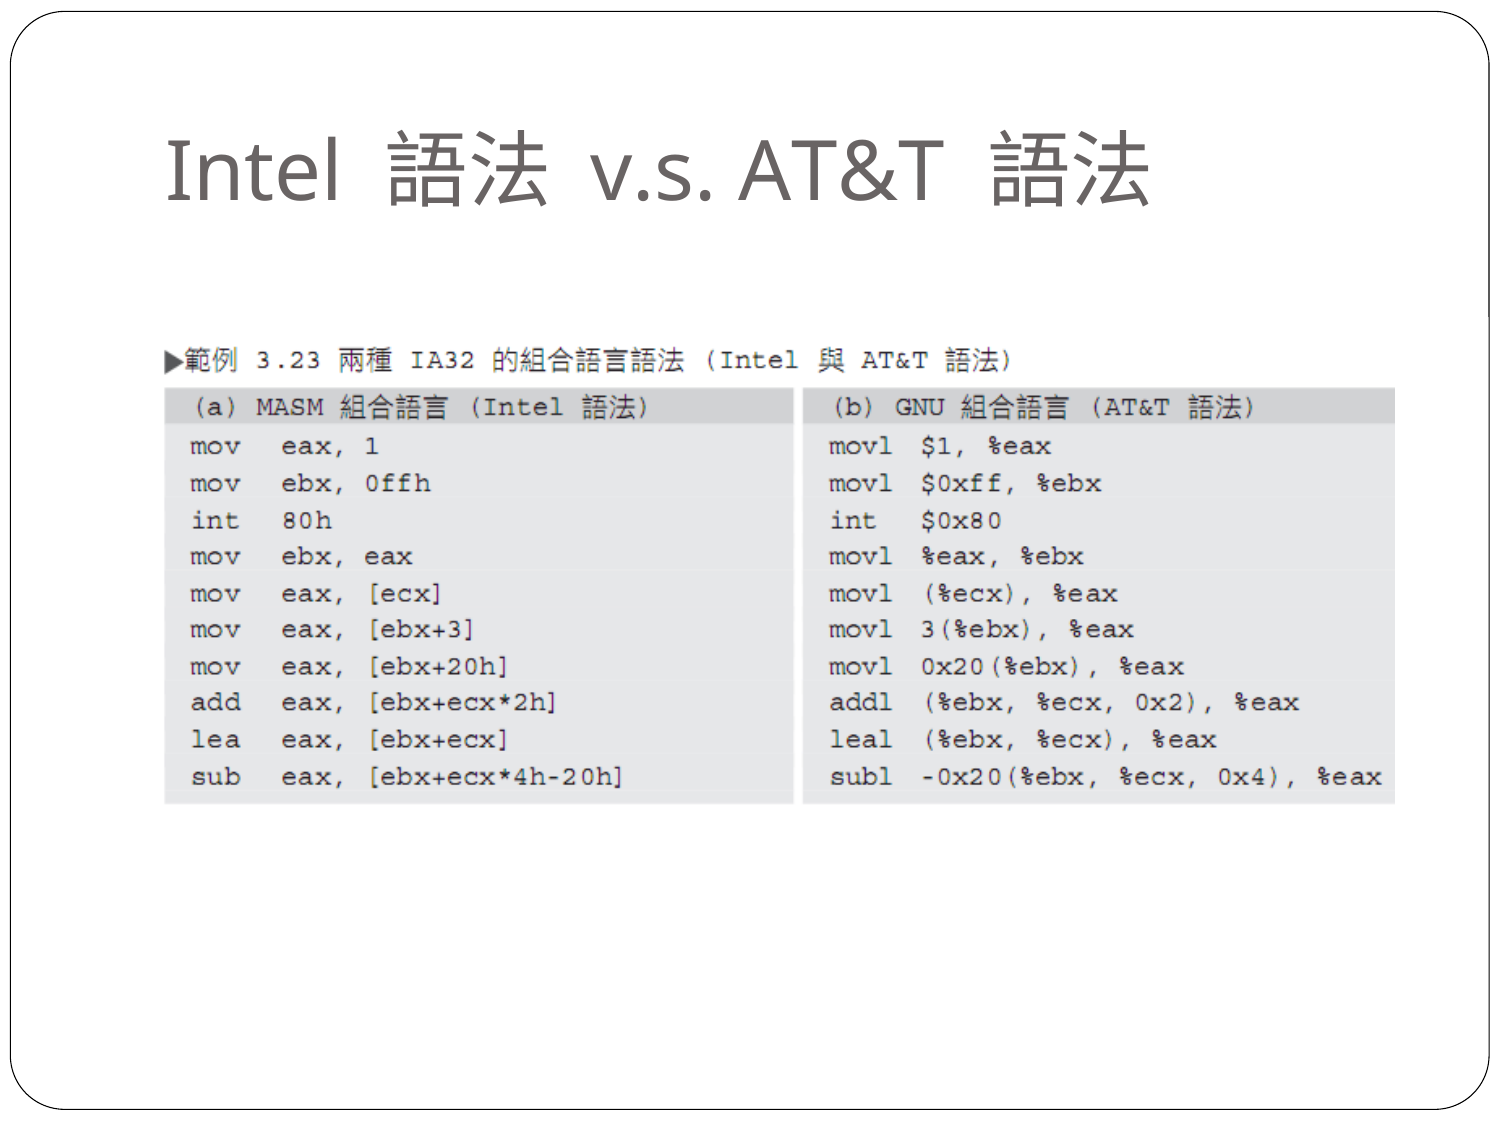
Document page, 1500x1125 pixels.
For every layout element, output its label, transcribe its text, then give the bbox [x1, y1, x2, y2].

title Intel 語法 v.s. AT&T 語法 [150, 44, 1426, 233]
picture [150, 331, 1395, 811]
